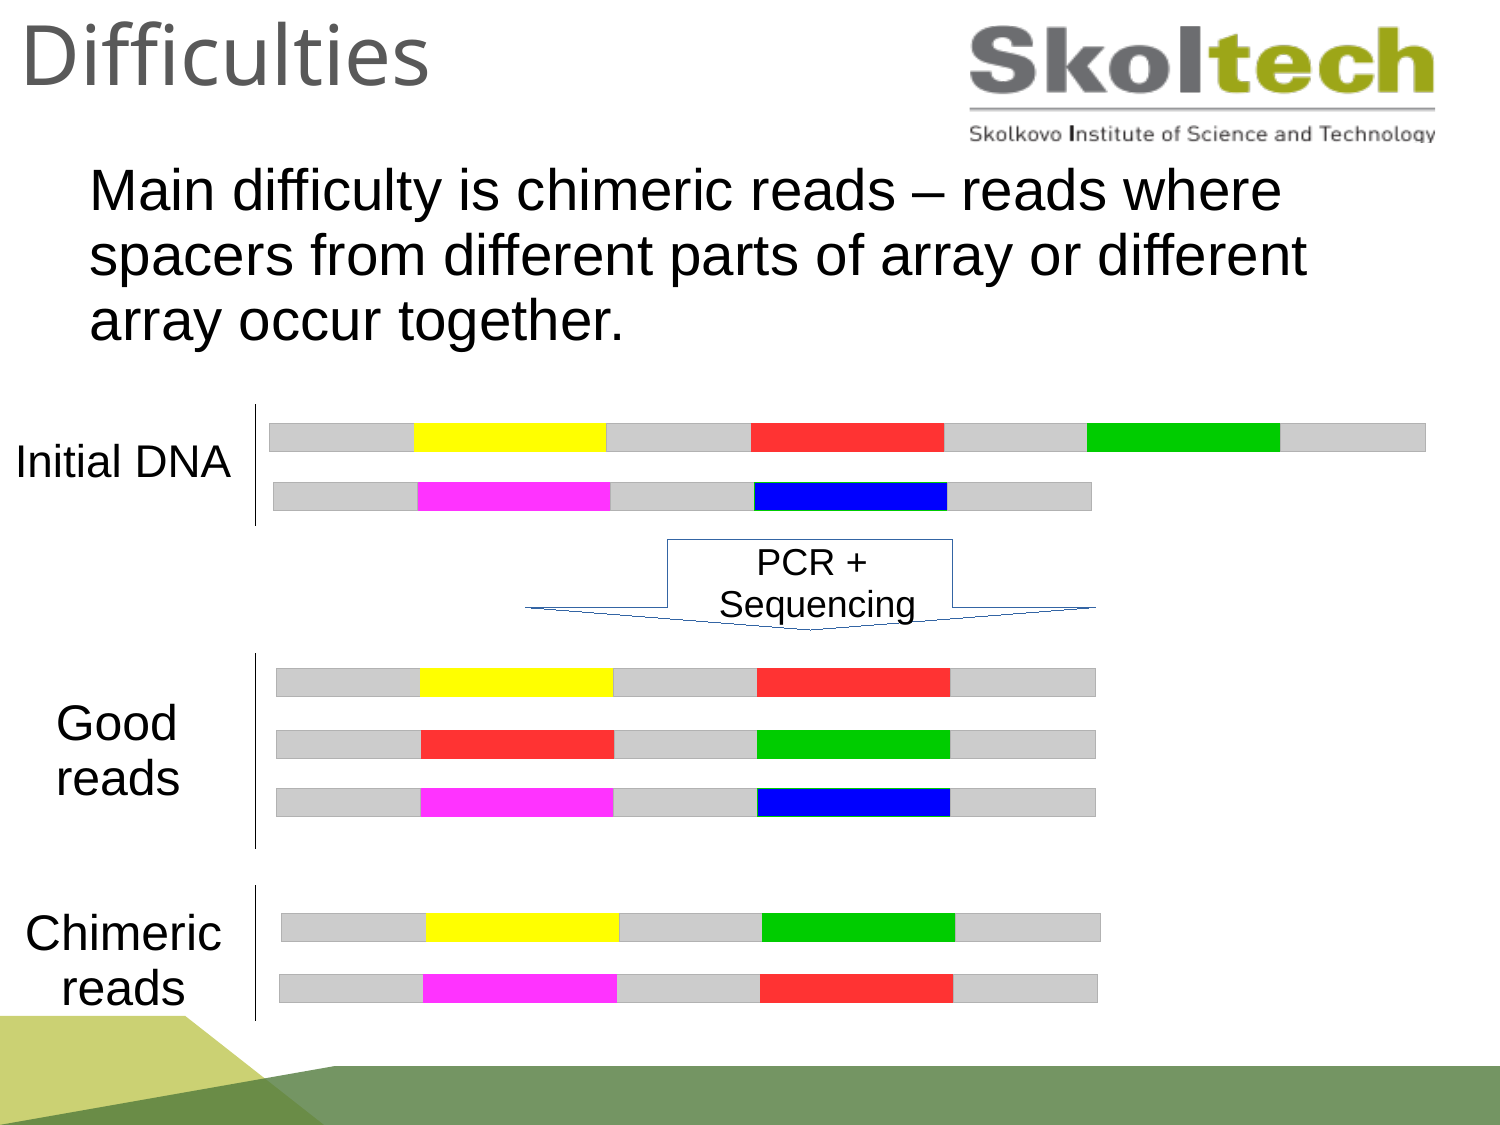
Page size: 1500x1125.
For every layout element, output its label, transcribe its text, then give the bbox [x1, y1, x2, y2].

text_box [319, 730, 1096, 759]
text_box [276, 668, 1096, 697]
text_box [281, 913, 1101, 942]
text_box [279, 974, 1098, 1003]
text_box [273, 482, 1092, 511]
text_box Good reads [41, 687, 319, 826]
title Difficulties [4, 0, 571, 105]
text_box [319, 788, 1096, 817]
text_box Initial DNA [0, 429, 256, 496]
text_box Main difficulty is chimeric reads – reads where spacers from different parts of array or different array occur together. [75, 149, 1471, 360]
text_box Chimeric reads [0, 897, 263, 1036]
text_box [269, 423, 1426, 452]
text_box PCR + Sequencing [630, 534, 1006, 648]
